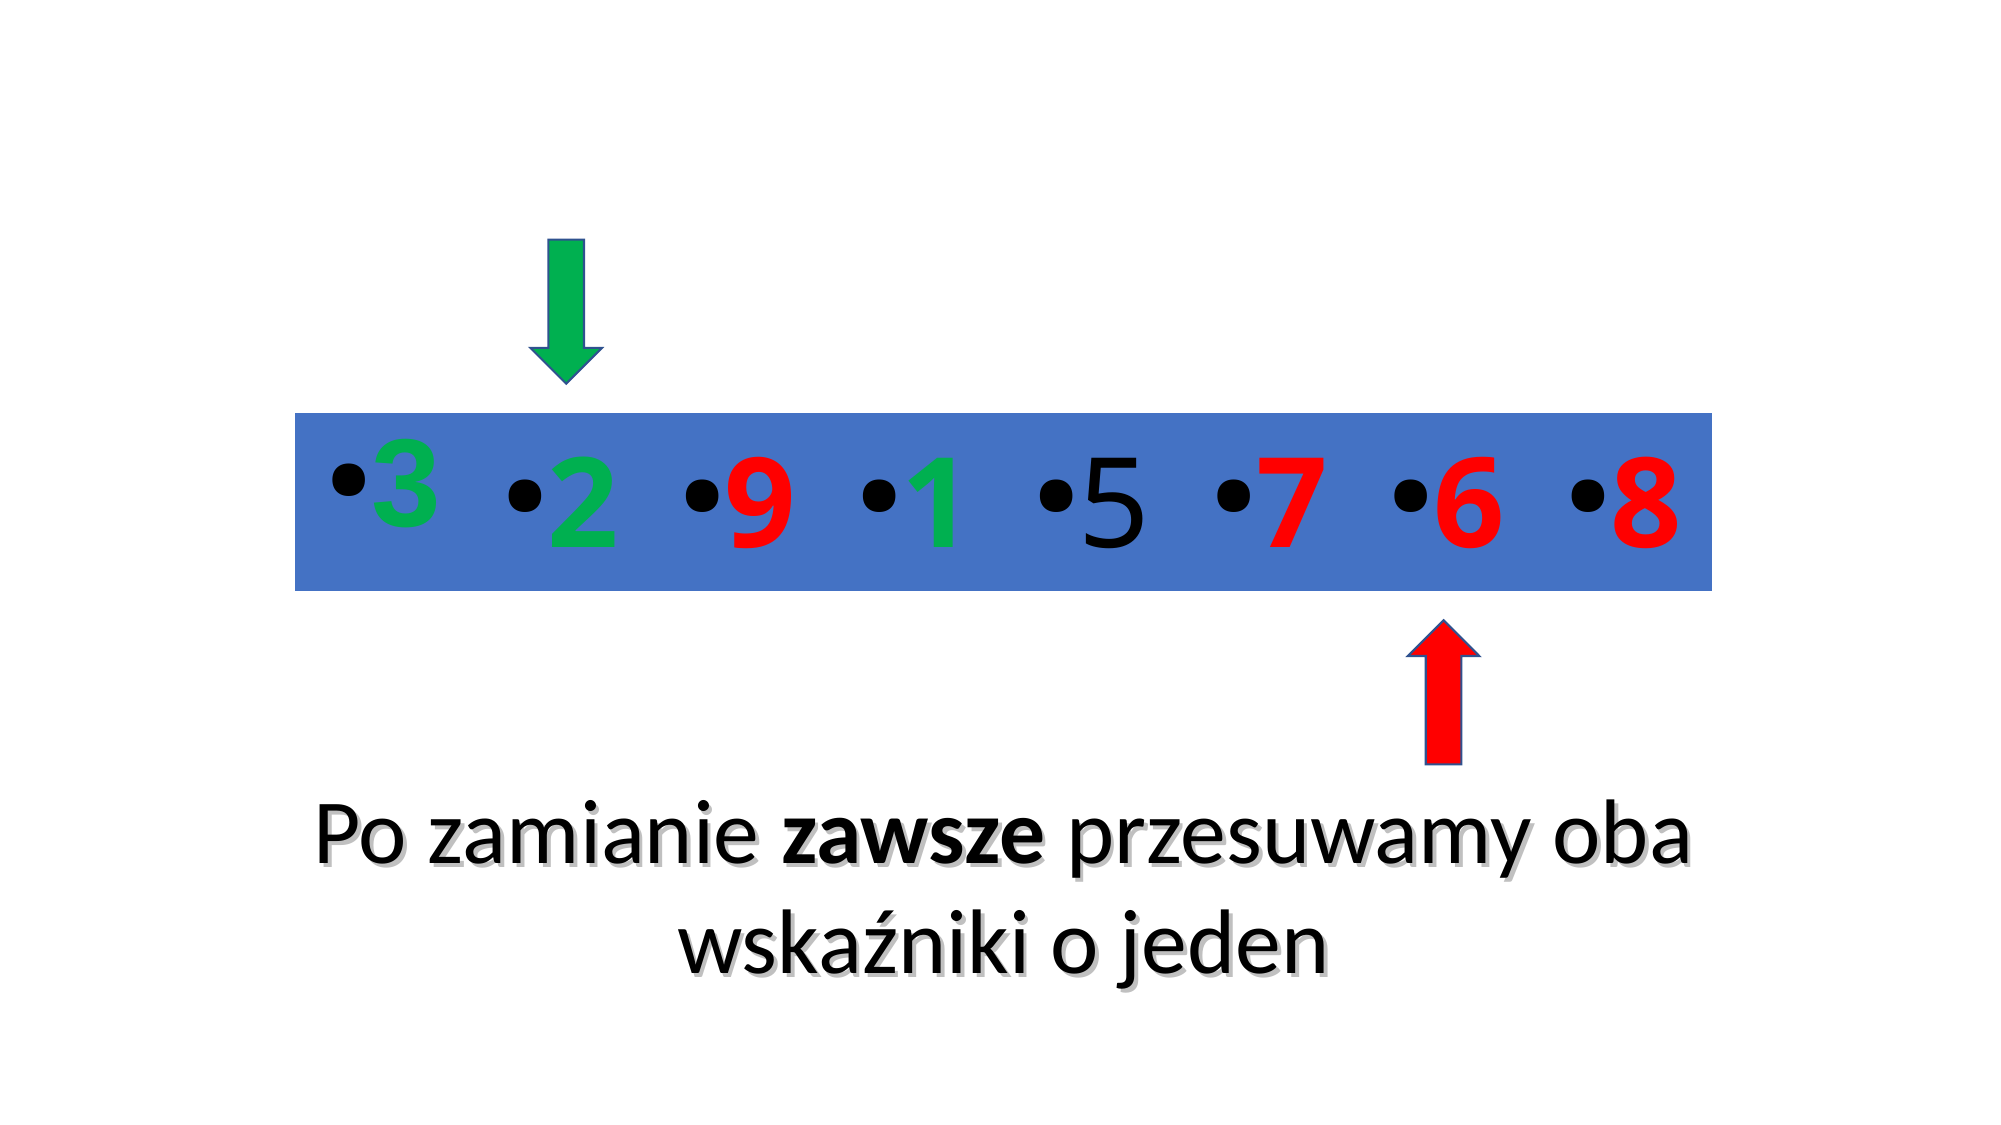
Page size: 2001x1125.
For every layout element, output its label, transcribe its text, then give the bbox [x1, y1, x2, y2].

table_header 8 [1535, 413, 1712, 591]
table_header 7 [1181, 413, 1358, 591]
text_box [1407, 620, 1480, 764]
table_header 6 [1358, 413, 1535, 591]
table_header 5 [1004, 413, 1181, 591]
text_box Po zamianie zawsze przesuwamy oba wskaźniki o jeden [295, 764, 1712, 999]
table_header 2 [472, 413, 649, 591]
table_header 1 [826, 413, 1004, 591]
text_box [530, 239, 602, 384]
table_header 9 [649, 413, 826, 591]
table_header 3 [295, 413, 472, 591]
